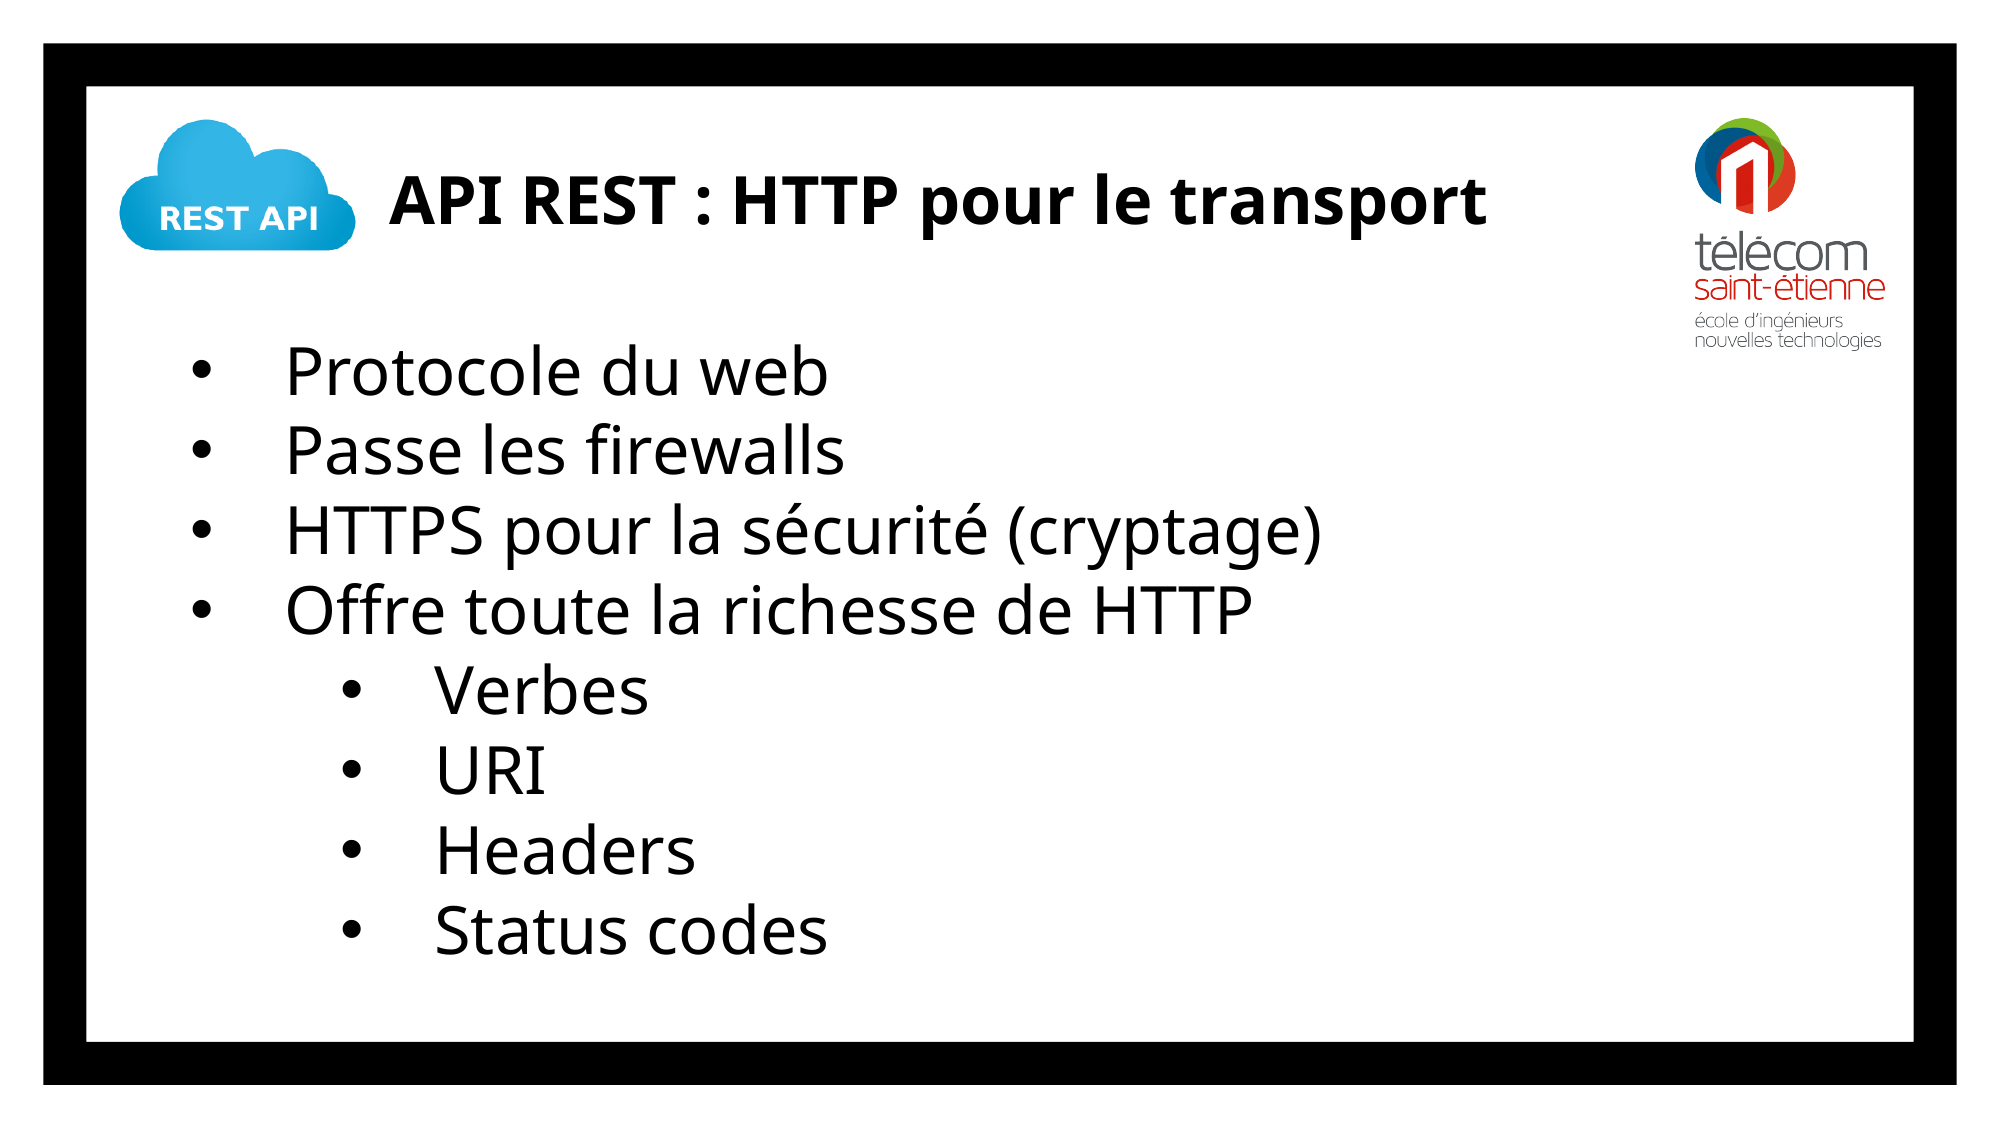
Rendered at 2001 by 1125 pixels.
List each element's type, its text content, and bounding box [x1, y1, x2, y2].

text_box Protocole du web Passe les firewalls HTTPS pour la sécurité (cryptage) Offre toute la richesse de HTTP Verbes URI Headers Status codes [175, 320, 1881, 1125]
picture [117, 118, 357, 254]
title API REST : HTTP pour le transport [369, 138, 1695, 304]
picture [1695, 118, 1885, 351]
